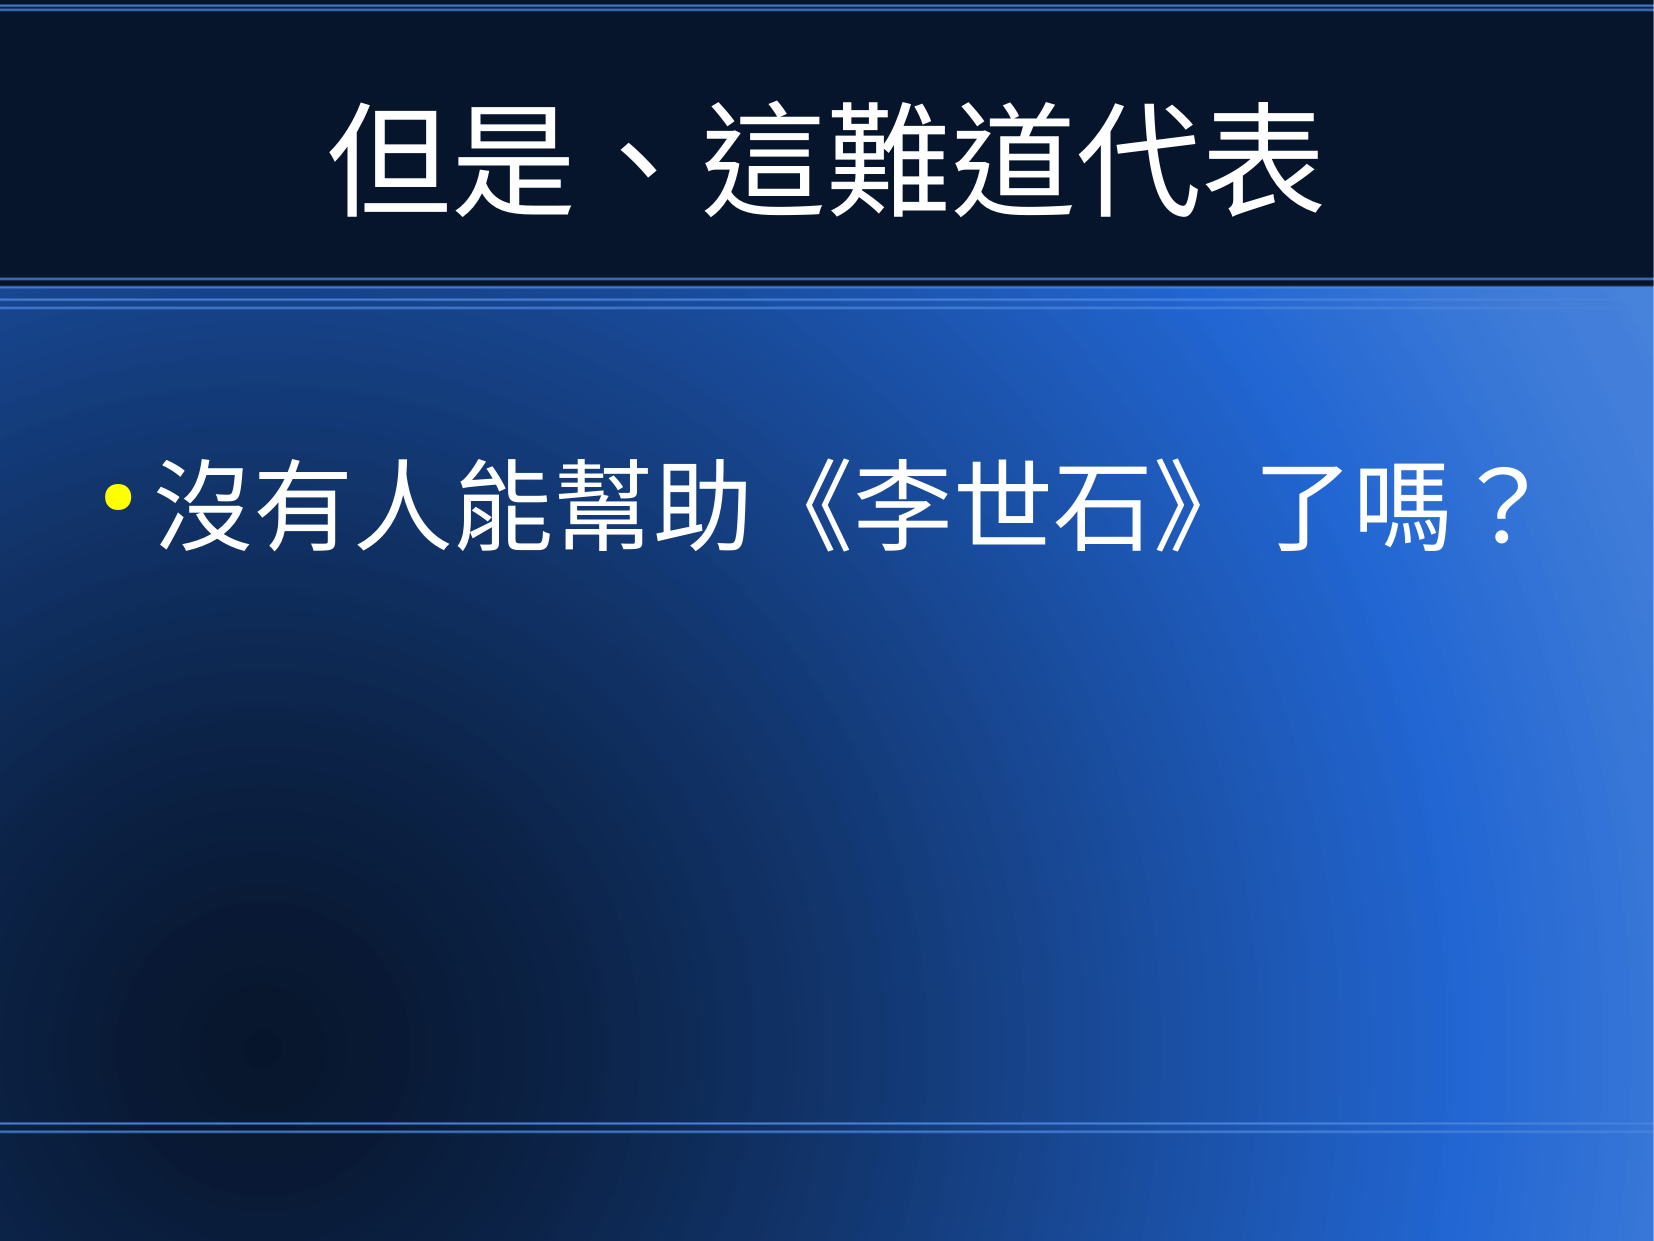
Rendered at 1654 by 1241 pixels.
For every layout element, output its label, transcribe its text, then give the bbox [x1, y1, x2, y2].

list 沒有人能幫助《李世石》了嗎？ [82, 355, 1571, 1241]
title 但是、這難道代表 [82, 49, 1571, 257]
picture [0, 0, 1654, 1241]
